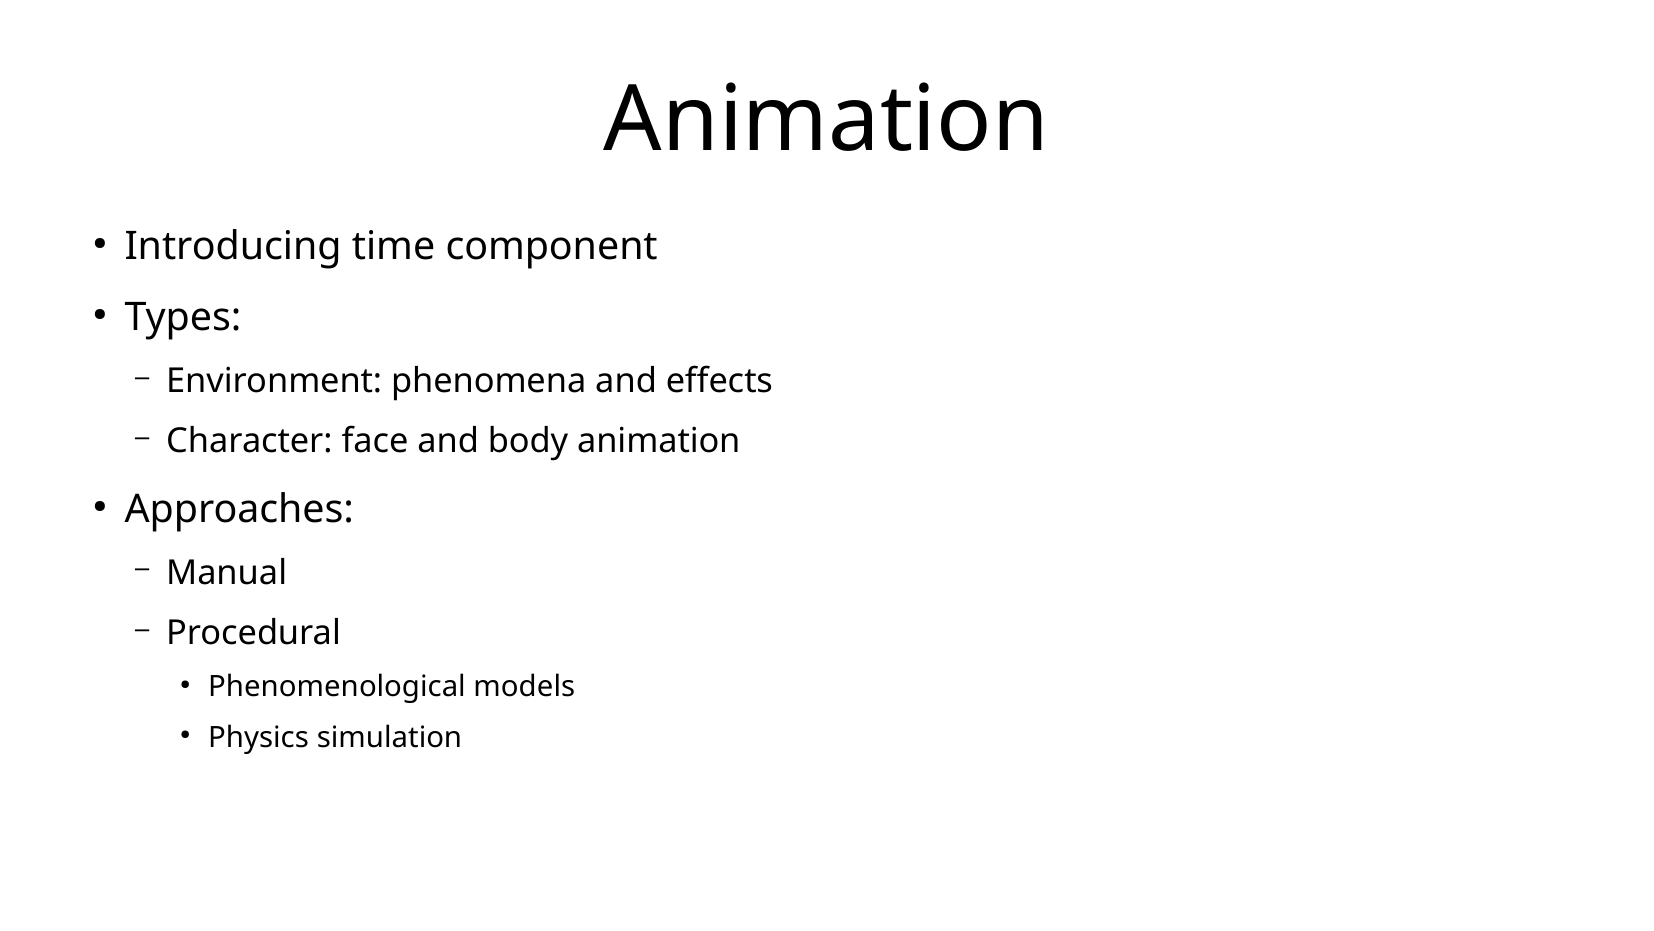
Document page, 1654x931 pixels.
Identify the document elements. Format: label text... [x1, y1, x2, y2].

list Introducing time component Types: Environment: phenomena and effects Character: face and body animation Approaches: Manual Procedural Phenomenological models Physics simulation [82, 217, 1571, 758]
title Animation [82, 37, 1571, 193]
